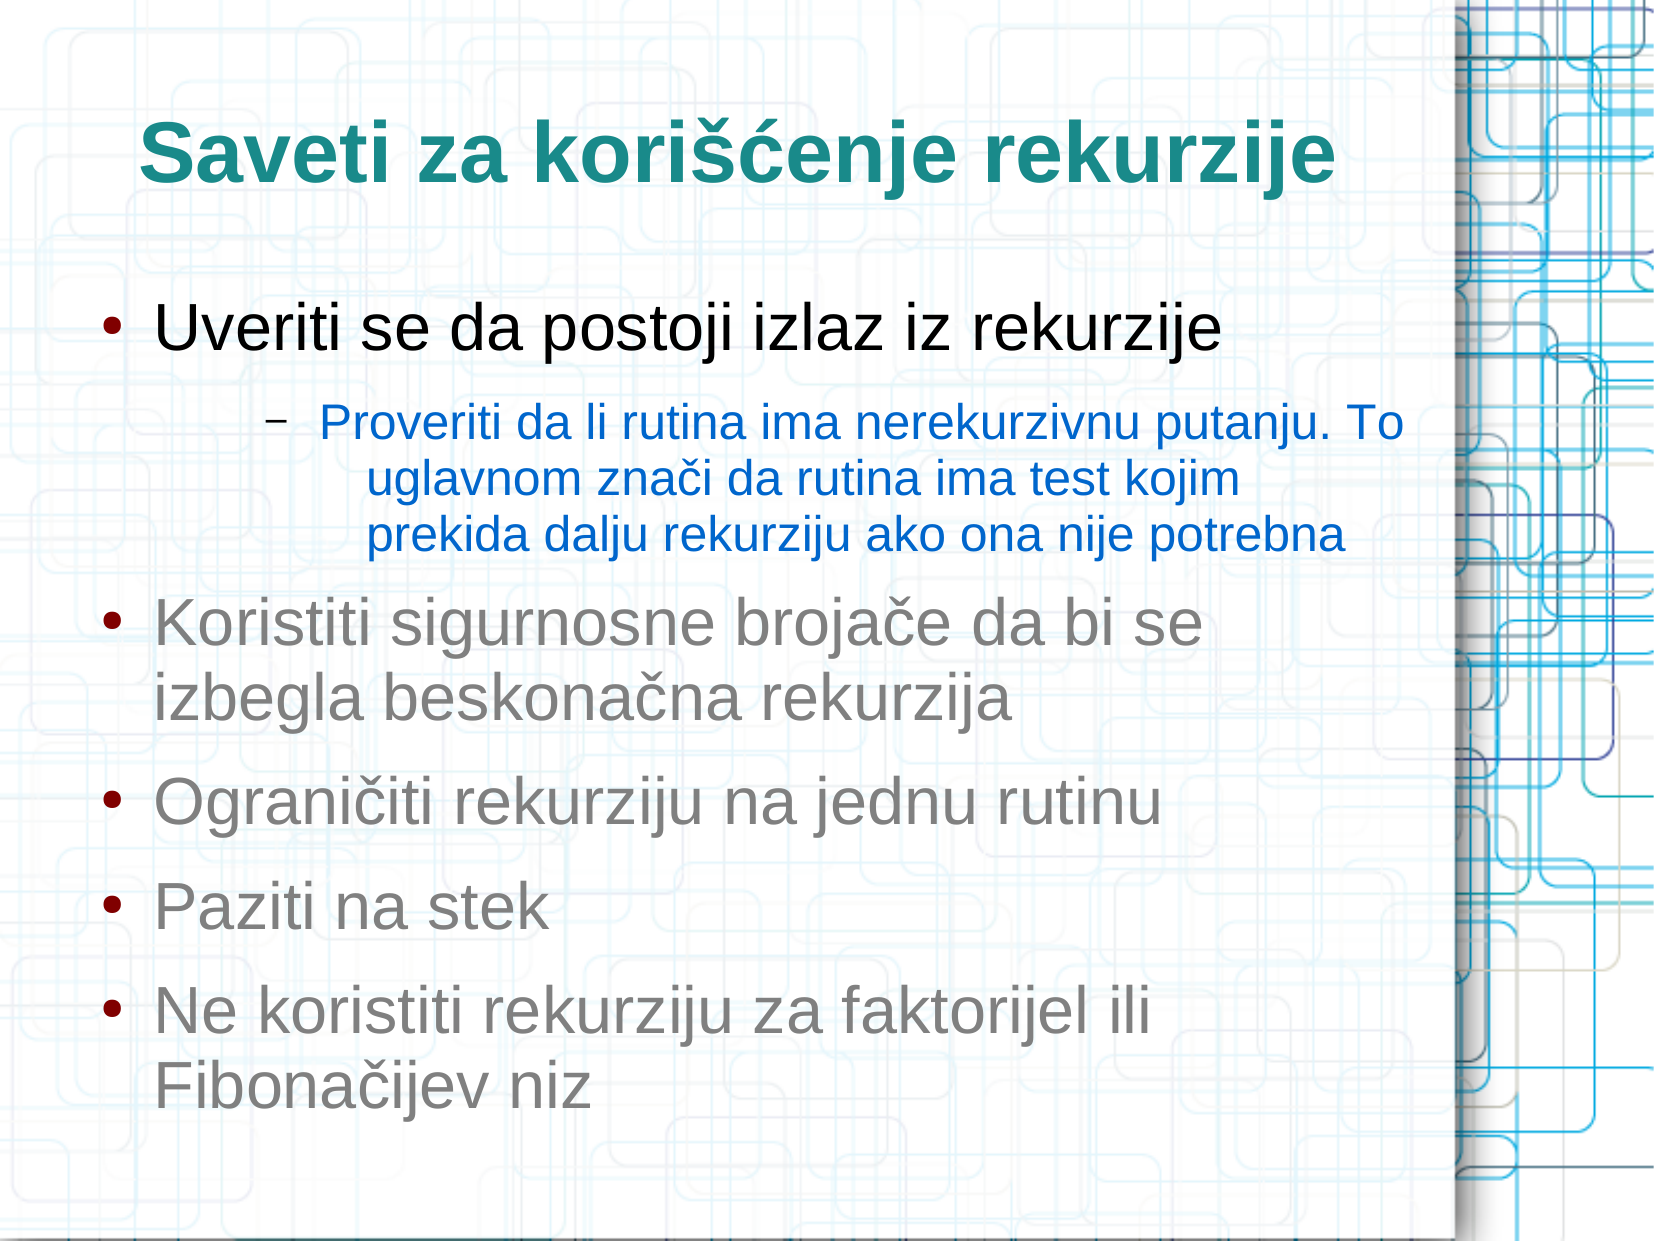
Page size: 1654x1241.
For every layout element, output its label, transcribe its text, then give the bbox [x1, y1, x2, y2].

list Uveriti se da postoji izlaz iz rekurzije Proveriti da li rutina ima nerekurzivnu putanju. To uglavnom znači da rutina ima test kojim prekida dalju rekurziju ako ona nije potrebna Koristiti sigurnosne brojače da bi se izbegla beskonačna rekurzija Ograničiti rekurziju na jednu rutinu Paziti na stek Ne koristiti rekurziju za faktorijel ili Fibonačijev niz [82, 290, 1418, 1123]
picture [0, 0, 1654, 1241]
title Saveti za korišćenje rekurzije [59, 49, 1418, 257]
